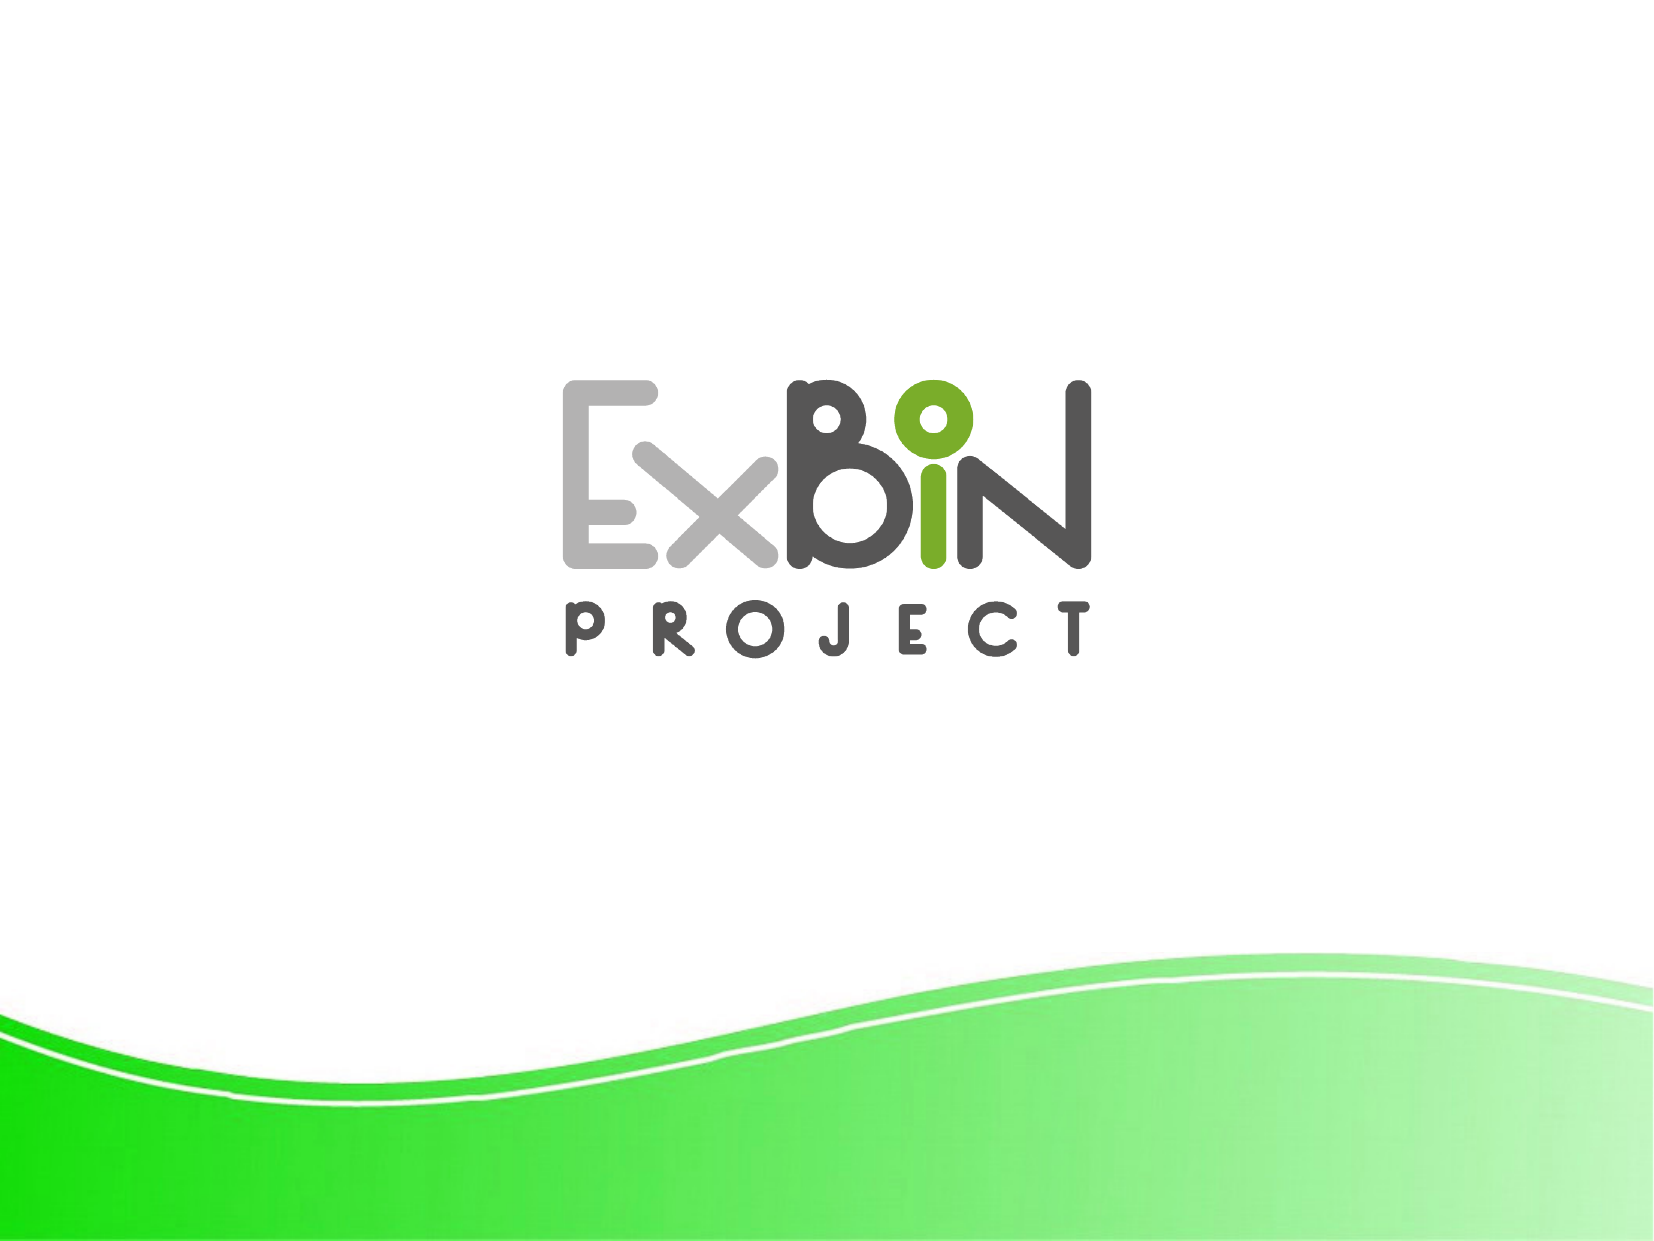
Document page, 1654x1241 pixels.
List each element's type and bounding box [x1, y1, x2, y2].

picture [553, 371, 1101, 666]
picture [0, 952, 1654, 1241]
